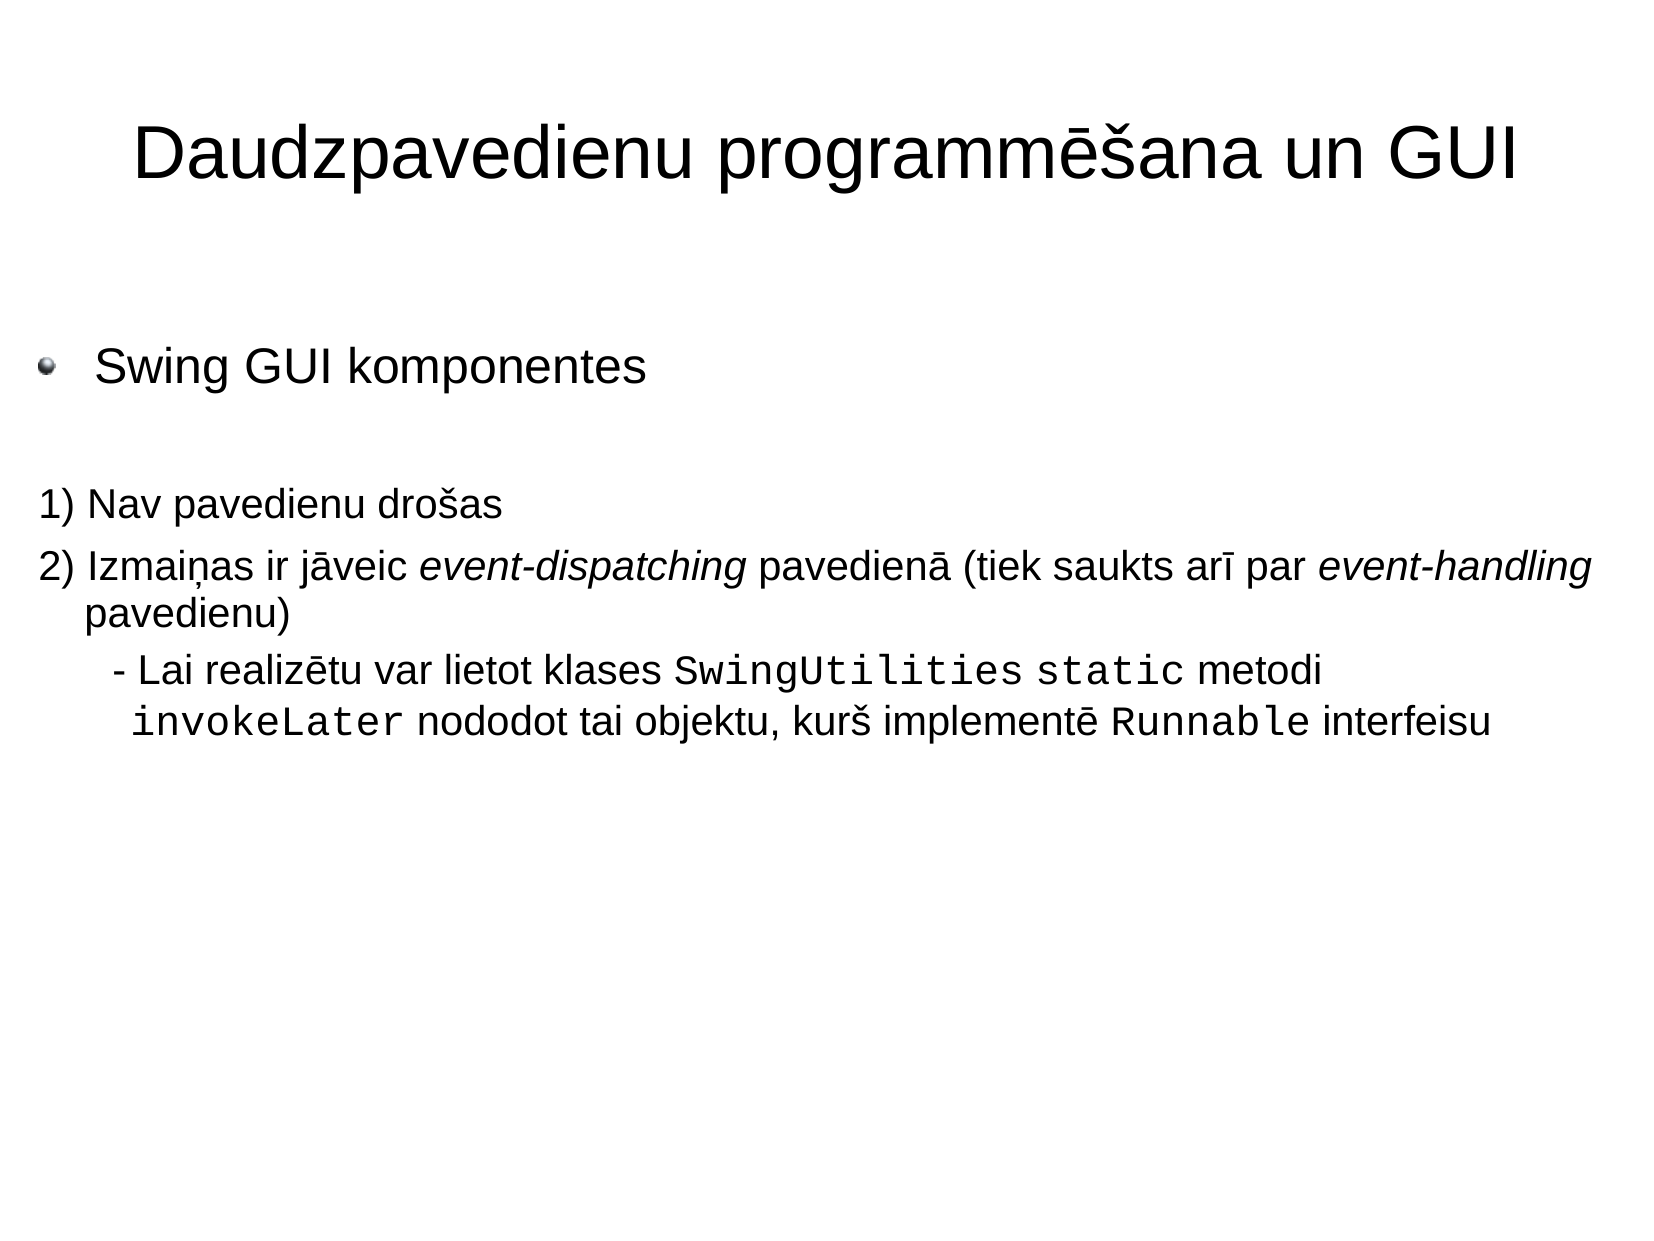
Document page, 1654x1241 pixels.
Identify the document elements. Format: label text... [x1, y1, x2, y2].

text_box Swing GUI komponentes Nav pavedienu drošas Izmaiņas ir jāveic event-dispatching pavedienā (tiek saukts arī par event-handling pavedienu) - Lai realizētu var lietot klases SwingUtilities static metodi invokeLater nododot tai objektu, kurš implementē Runnable interfeisu [23, 330, 1654, 759]
title Daudzpavedienu programmēšana un GUI [82, 49, 1571, 257]
